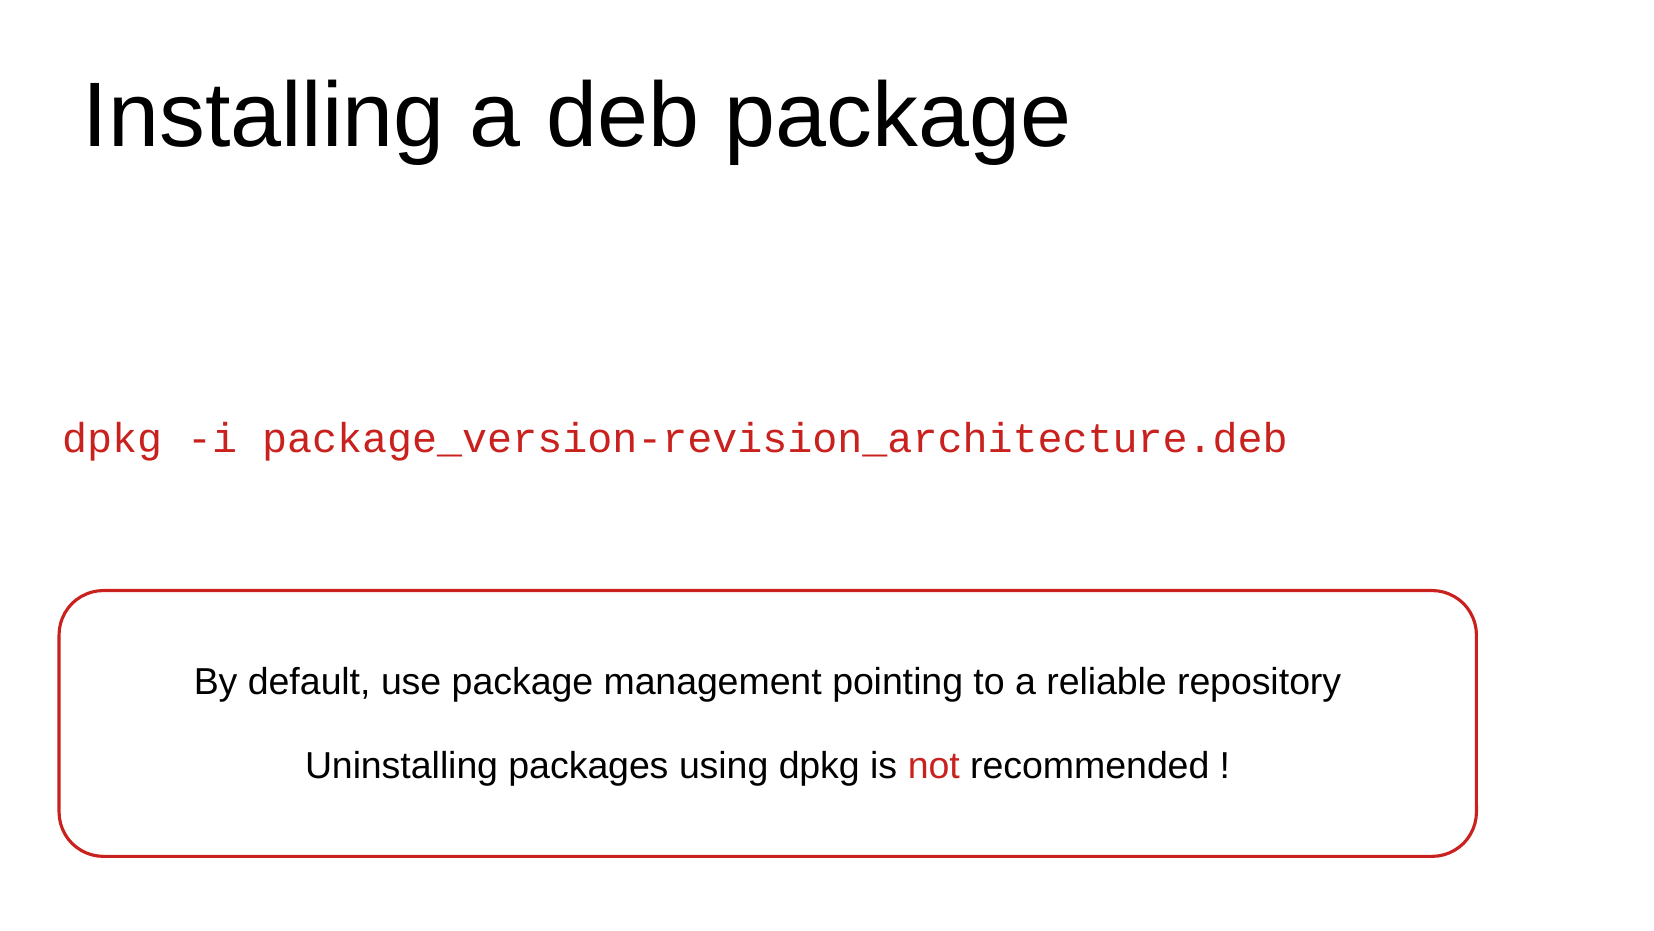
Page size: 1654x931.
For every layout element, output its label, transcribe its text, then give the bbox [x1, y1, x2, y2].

text_box dpkg -i package_version-revision_architecture.deb [47, 410, 1524, 520]
title Installing a deb package [82, 37, 1571, 193]
text_box By default, use package management pointing to a reliable repository Uninstalling packages using dpkg is not recommended ! [59, 590, 1477, 857]
